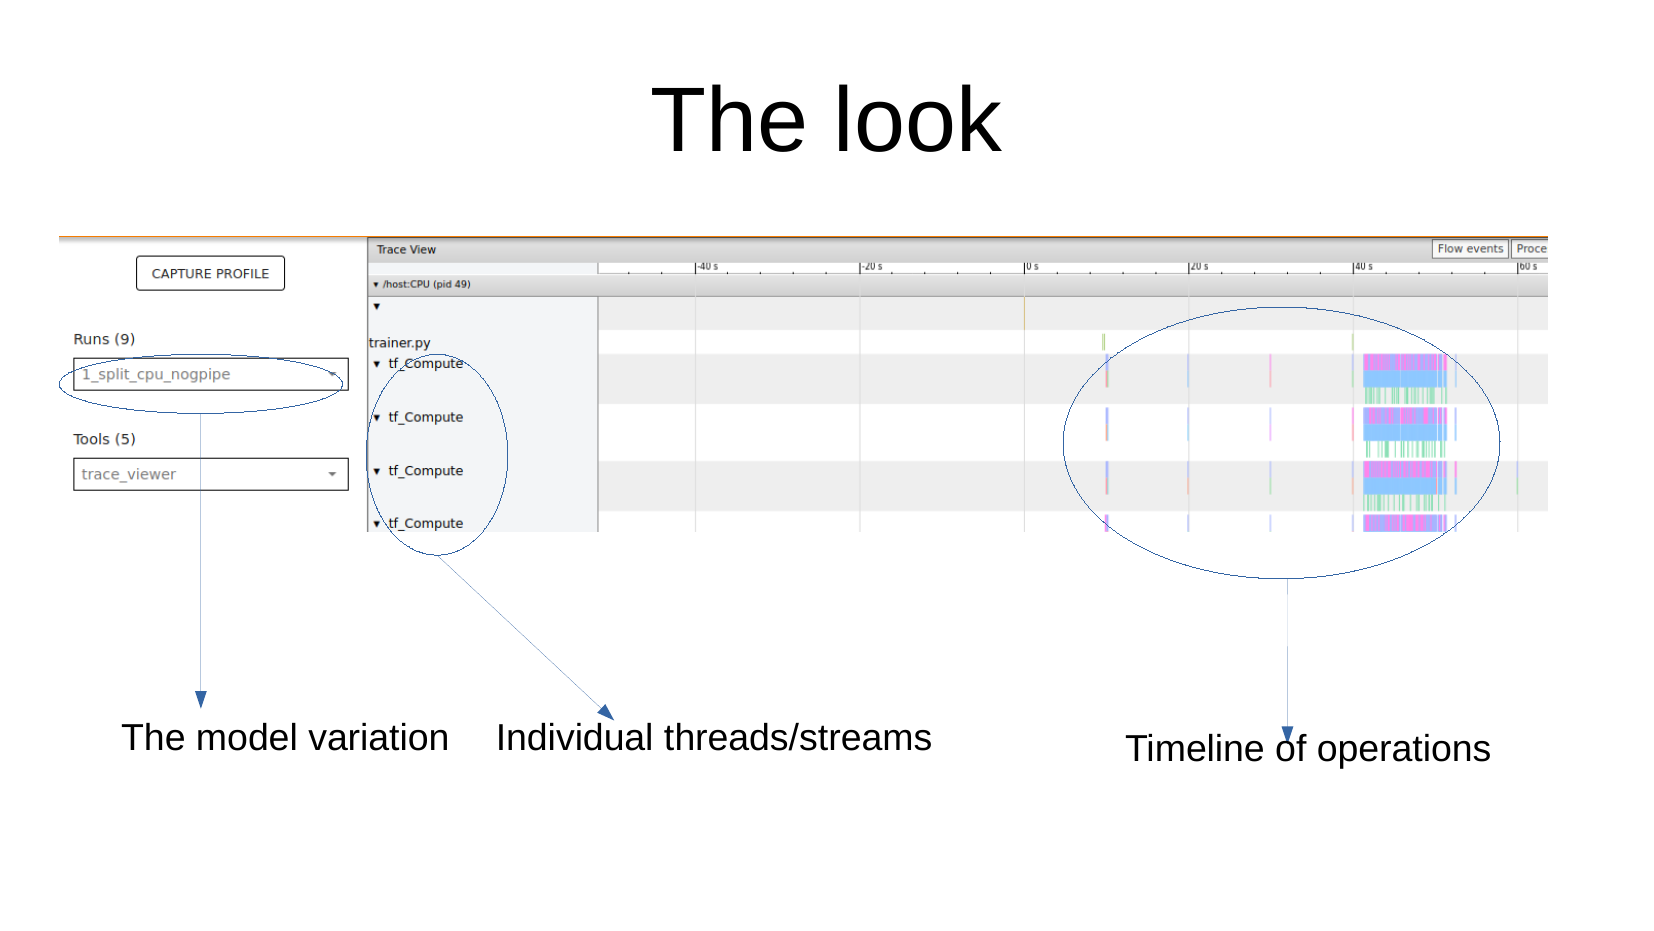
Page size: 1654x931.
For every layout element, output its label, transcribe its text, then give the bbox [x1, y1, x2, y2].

text_box [1063, 307, 1501, 579]
text_box [59, 354, 343, 414]
text_box [366, 354, 508, 556]
picture [59, 236, 1548, 532]
text_box Timeline of operations [1110, 720, 1536, 778]
text_box The model variation [106, 708, 355, 808]
title The look [82, 37, 1571, 193]
picture [59, 388, 200, 532]
text_box Individual threads/streams [481, 708, 789, 808]
